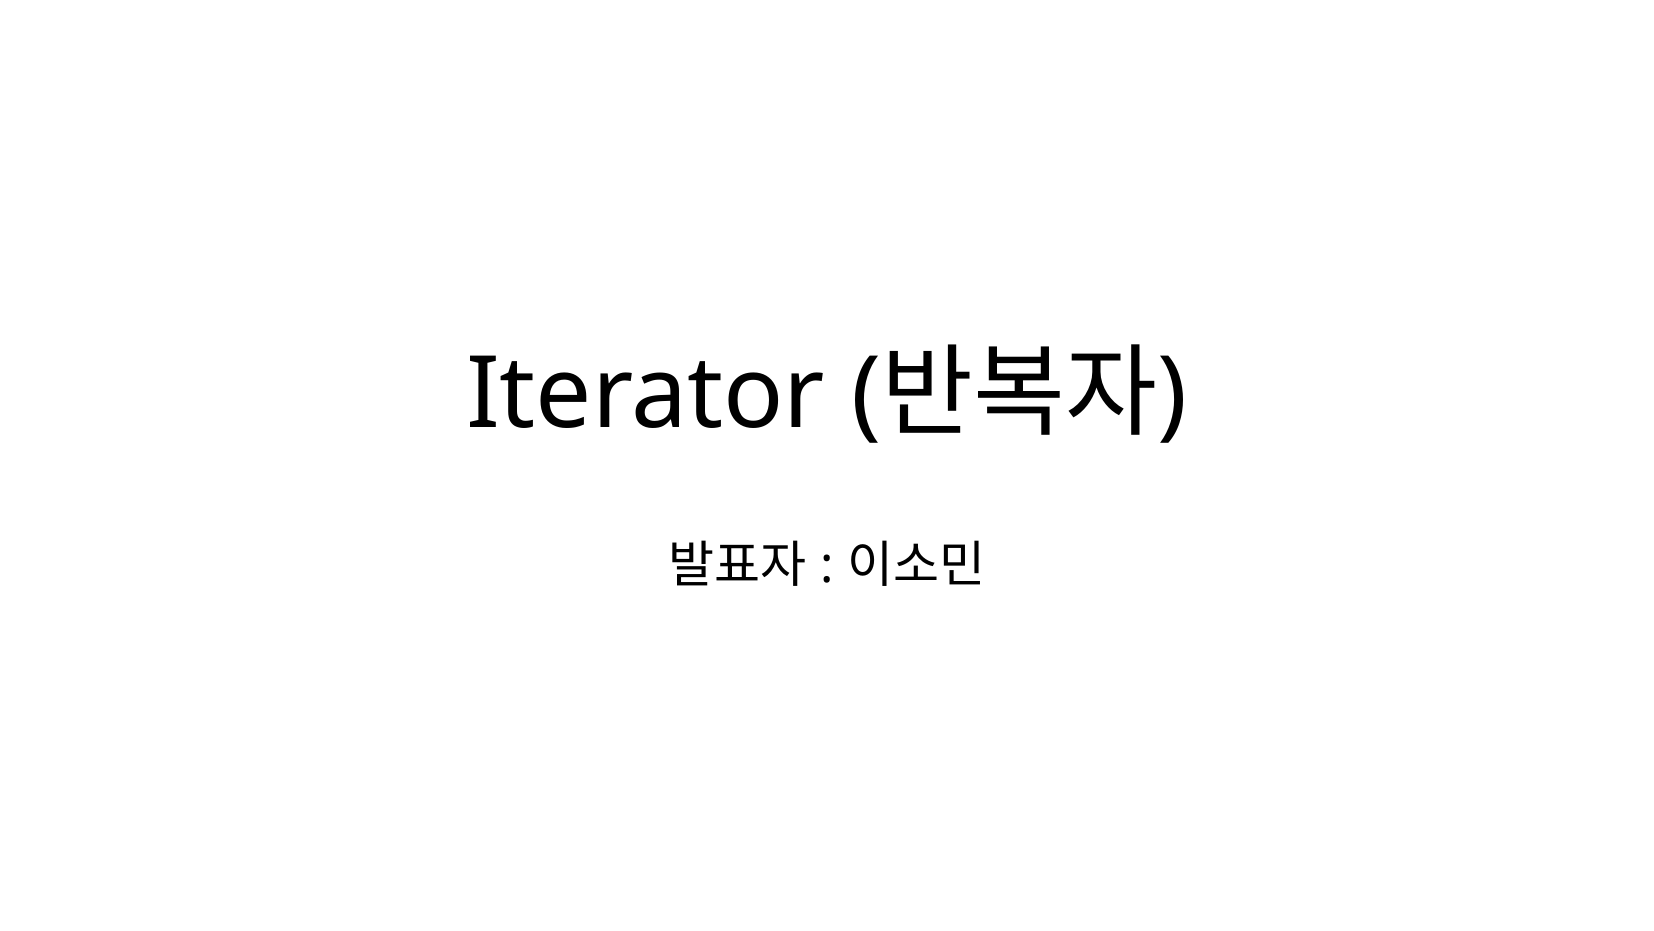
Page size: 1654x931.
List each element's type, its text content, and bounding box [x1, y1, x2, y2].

subtitle Iterator (반복자) 발표자 : 이소민 [82, 94, 1571, 815]
